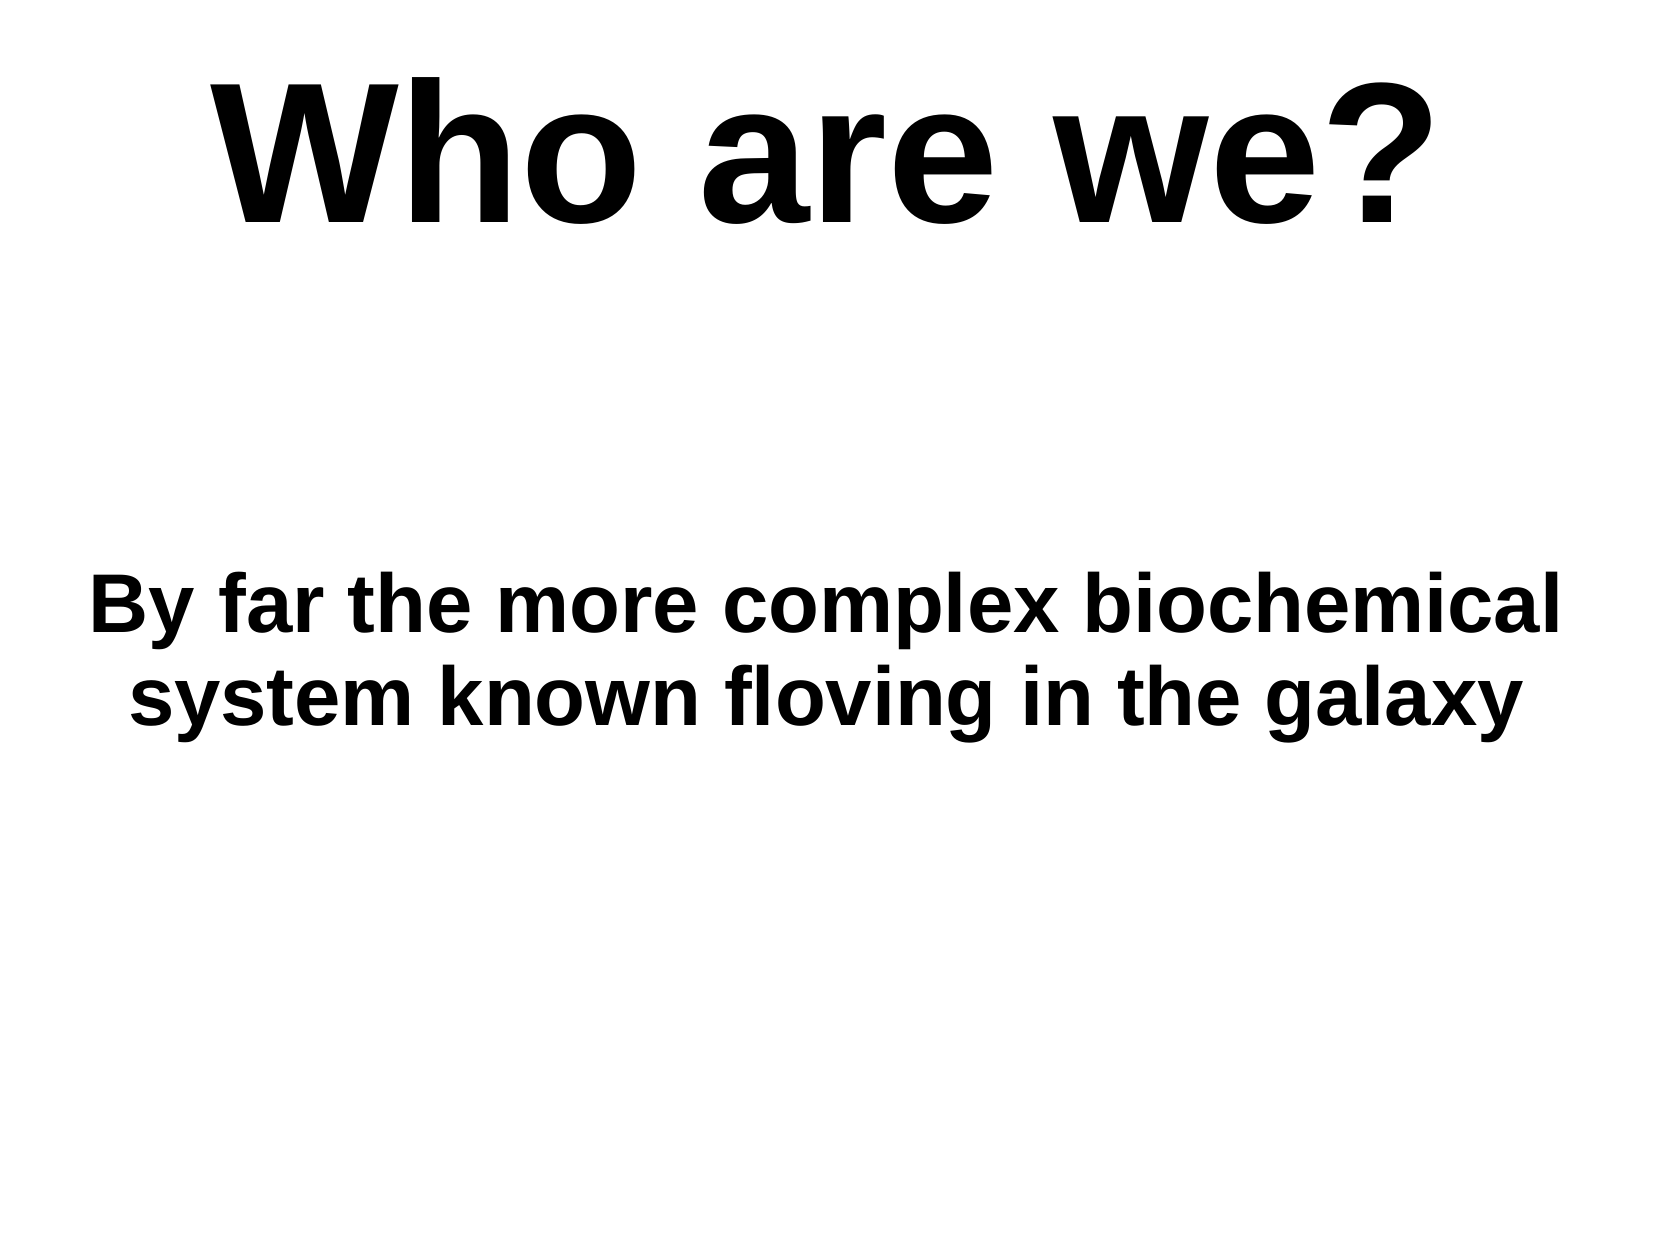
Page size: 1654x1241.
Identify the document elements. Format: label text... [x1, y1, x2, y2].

title Who are we? [82, 41, 1571, 138]
subtitle By far the more complex biochemical system known floving in the galaxy [82, 138, 1571, 1162]
